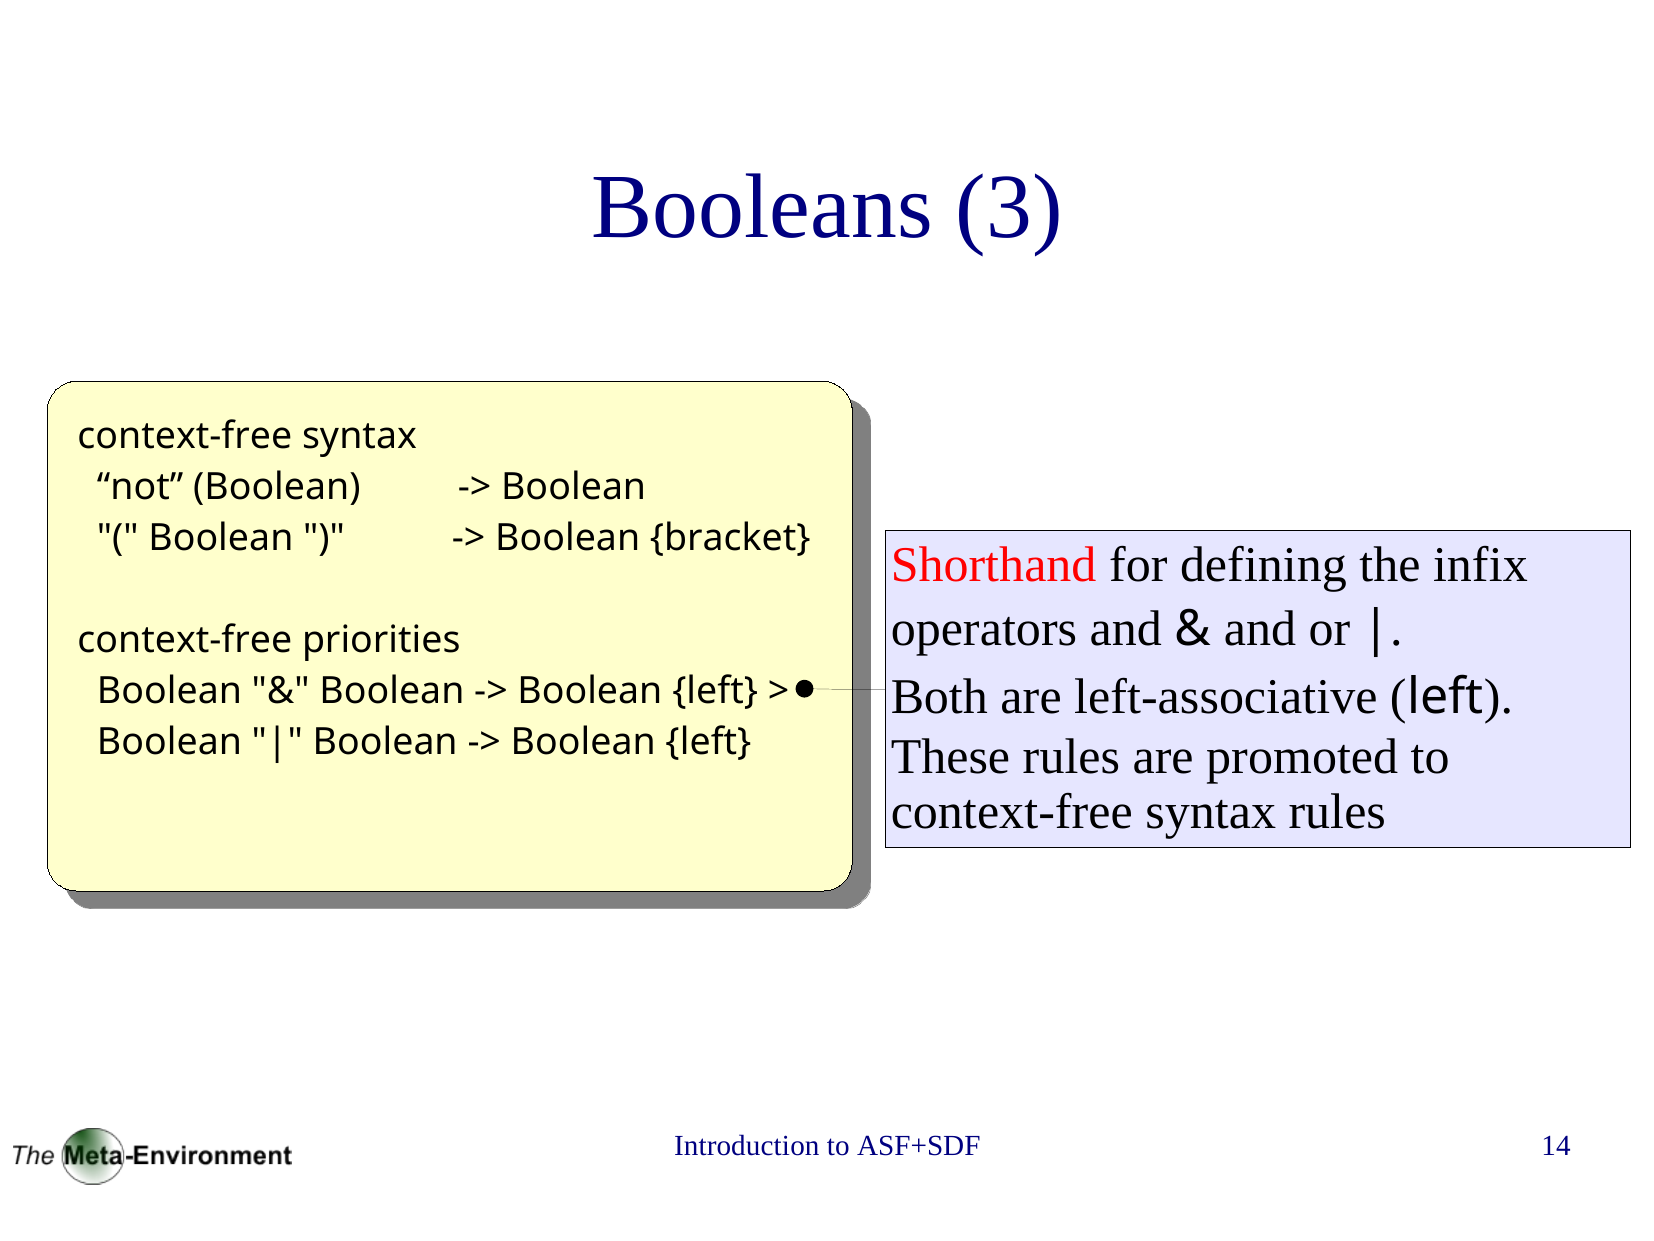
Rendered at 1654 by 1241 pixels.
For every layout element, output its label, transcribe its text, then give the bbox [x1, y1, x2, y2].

title Booleans (3) [121, 102, 1534, 311]
text_box context-free syntax “not” (Boolean) -> Boolean "(" Boolean ")" -> Boolean {bracket} context-free priorities Boolean "&" Boolean -> Boolean {left} > Boolean "|" Boolean -> Boolean {left} [43, 350, 946, 996]
text_box Shorthand for defining the infix operators and & and or |. Both are left-associative (left). These rules are promoted to context-free syntax rules [946, 530, 1631, 848]
picture [13, 1128, 292, 1185]
